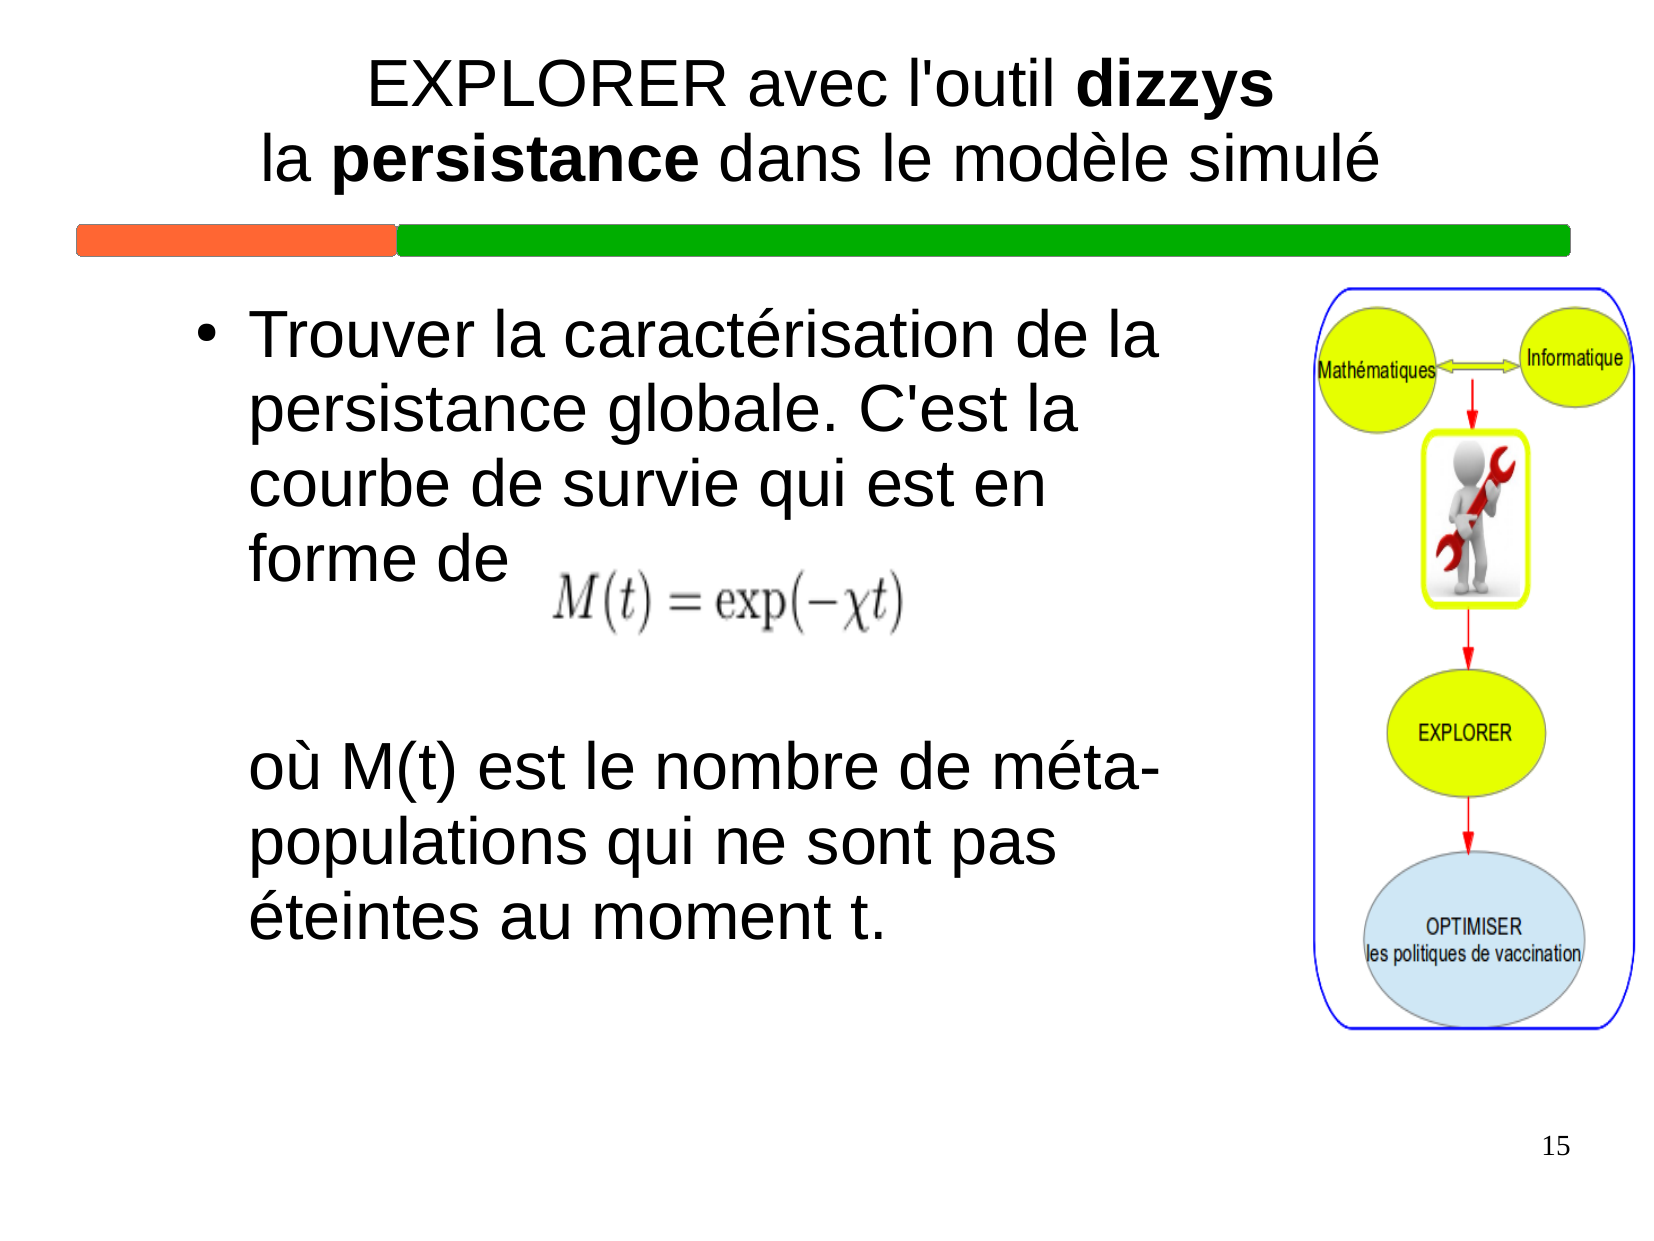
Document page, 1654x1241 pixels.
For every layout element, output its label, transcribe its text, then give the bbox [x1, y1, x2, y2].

list Trouver la caractérisation de la persistance globale. C'est la courbe de survie qui est en forme de où M(t) est le nombre de méta-populations qui ne sont pas éteintes au moment t. [177, 296, 1205, 1016]
picture [1311, 283, 1642, 1046]
picture [543, 556, 926, 662]
text_box [76, 224, 1571, 257]
title EXPLORER avec l'outil dizzys la persistance dans le modèle simulé [23, 17, 1619, 225]
